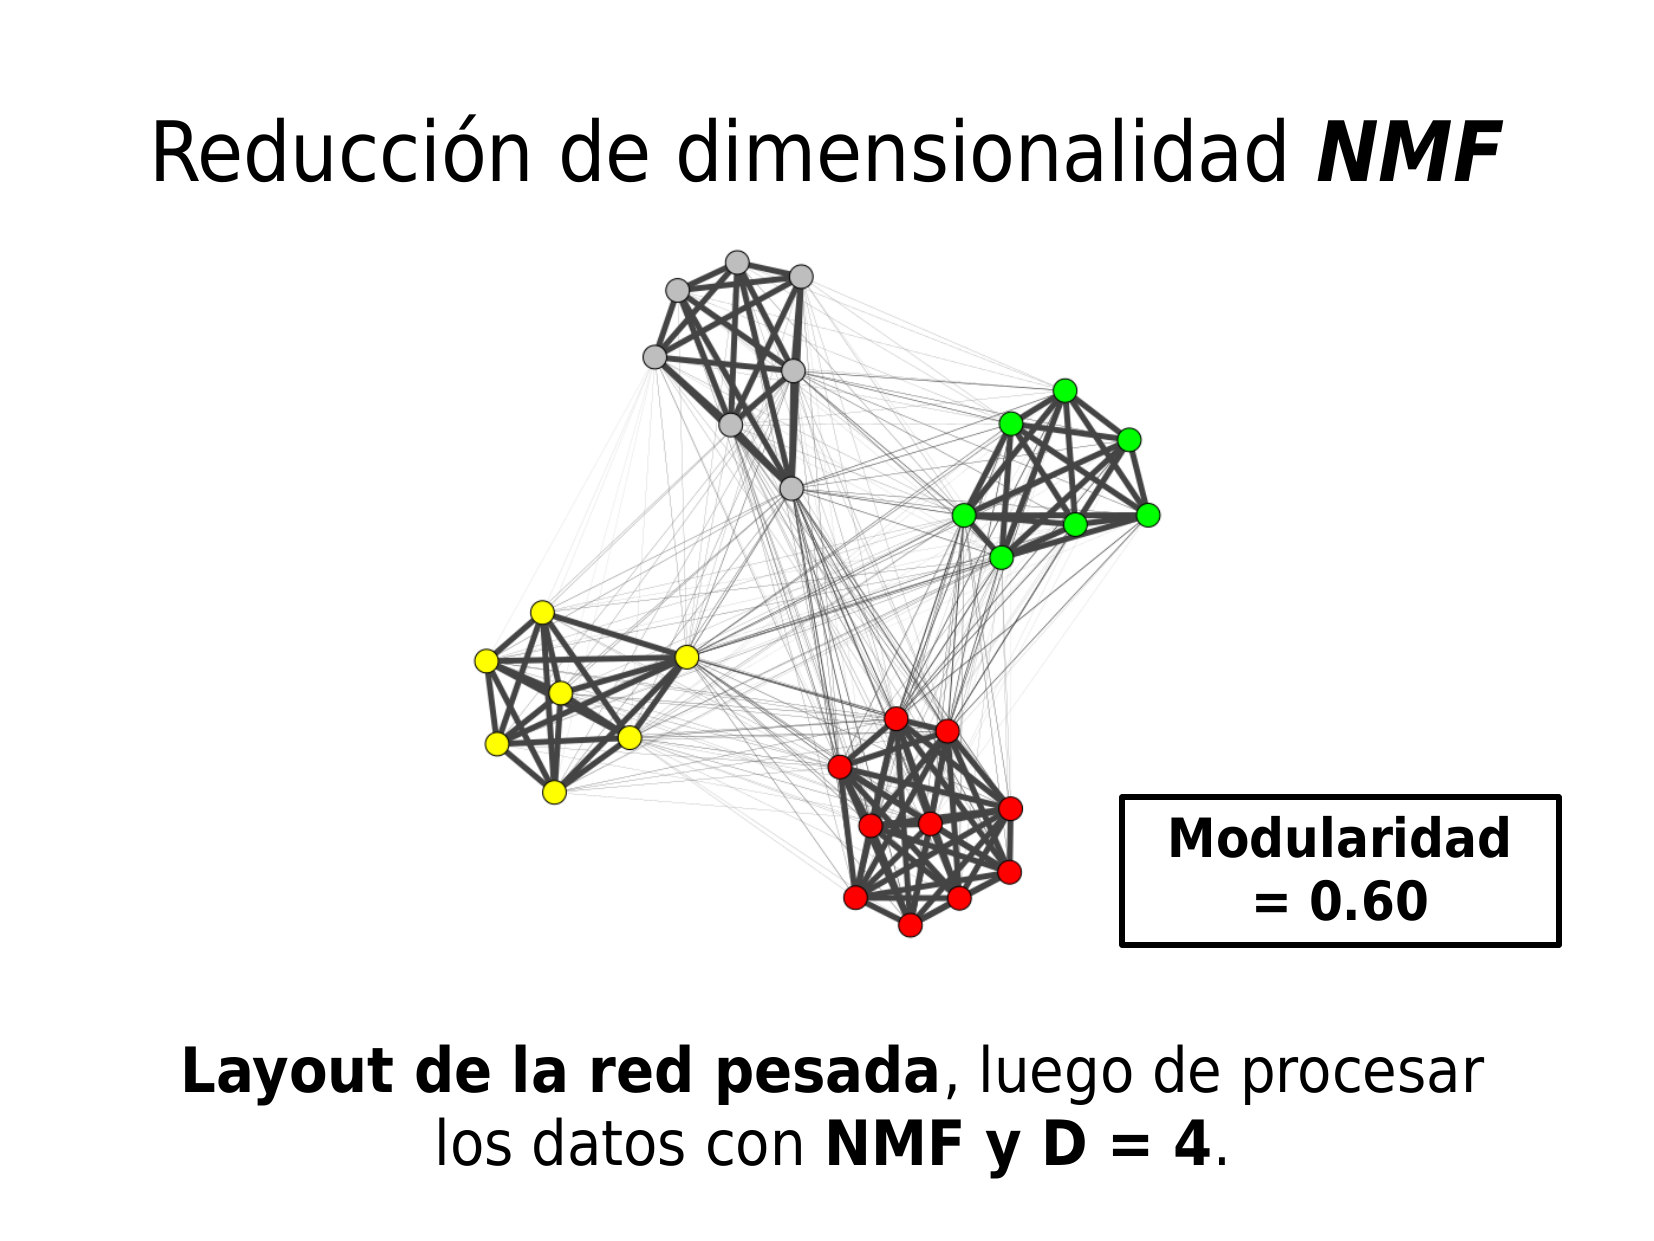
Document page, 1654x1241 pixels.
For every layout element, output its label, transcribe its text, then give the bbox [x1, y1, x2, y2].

title Reducción de dimensionalidad NMF [82, 49, 1571, 257]
text_box Layout de la red pesada, luego de procesar los datos con NMF y D = 4. [159, 1027, 1506, 1189]
picture [463, 239, 1172, 949]
text_box Modularidad = 0.60 [1122, 797, 1560, 946]
